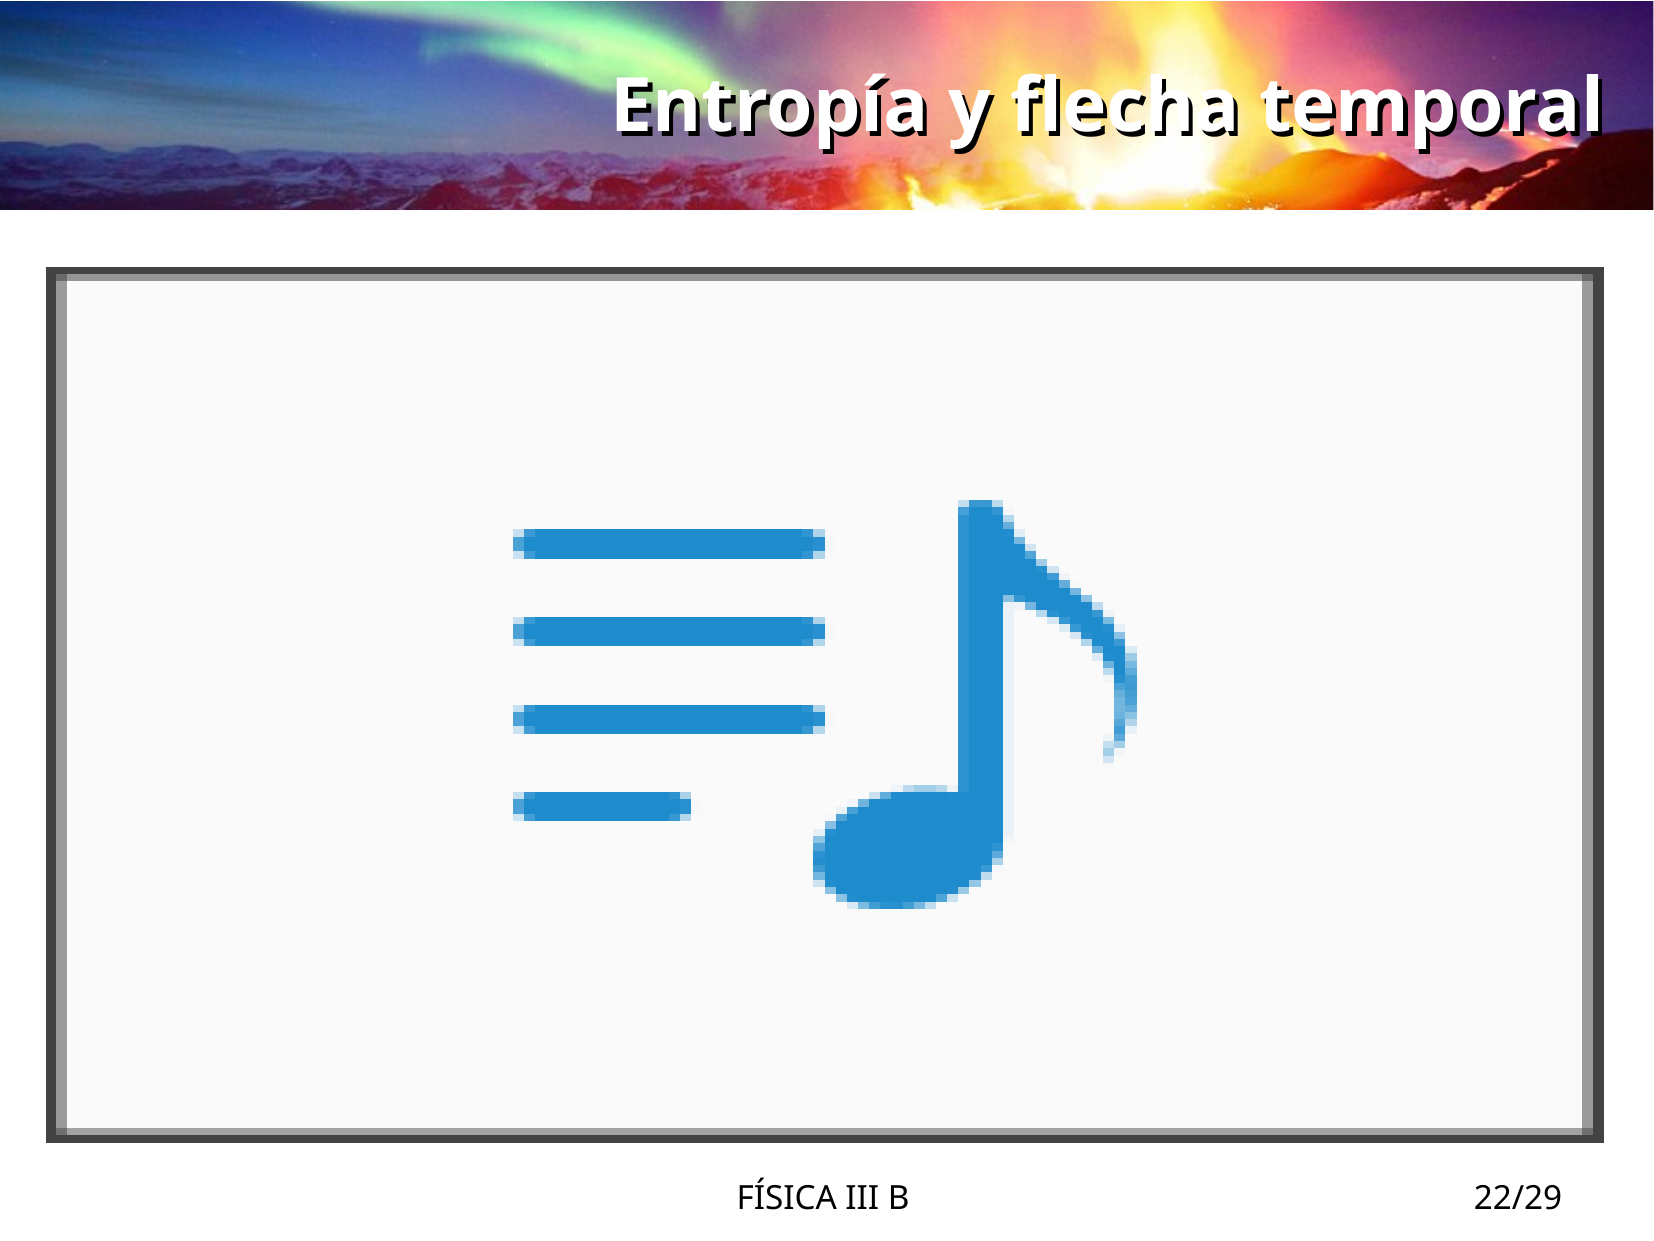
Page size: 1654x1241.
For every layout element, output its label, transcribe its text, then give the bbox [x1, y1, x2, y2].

text_box [45, 266, 1605, 1144]
title Entropía y flecha temporal [45, 15, 1606, 191]
picture [0, 1, 1654, 210]
